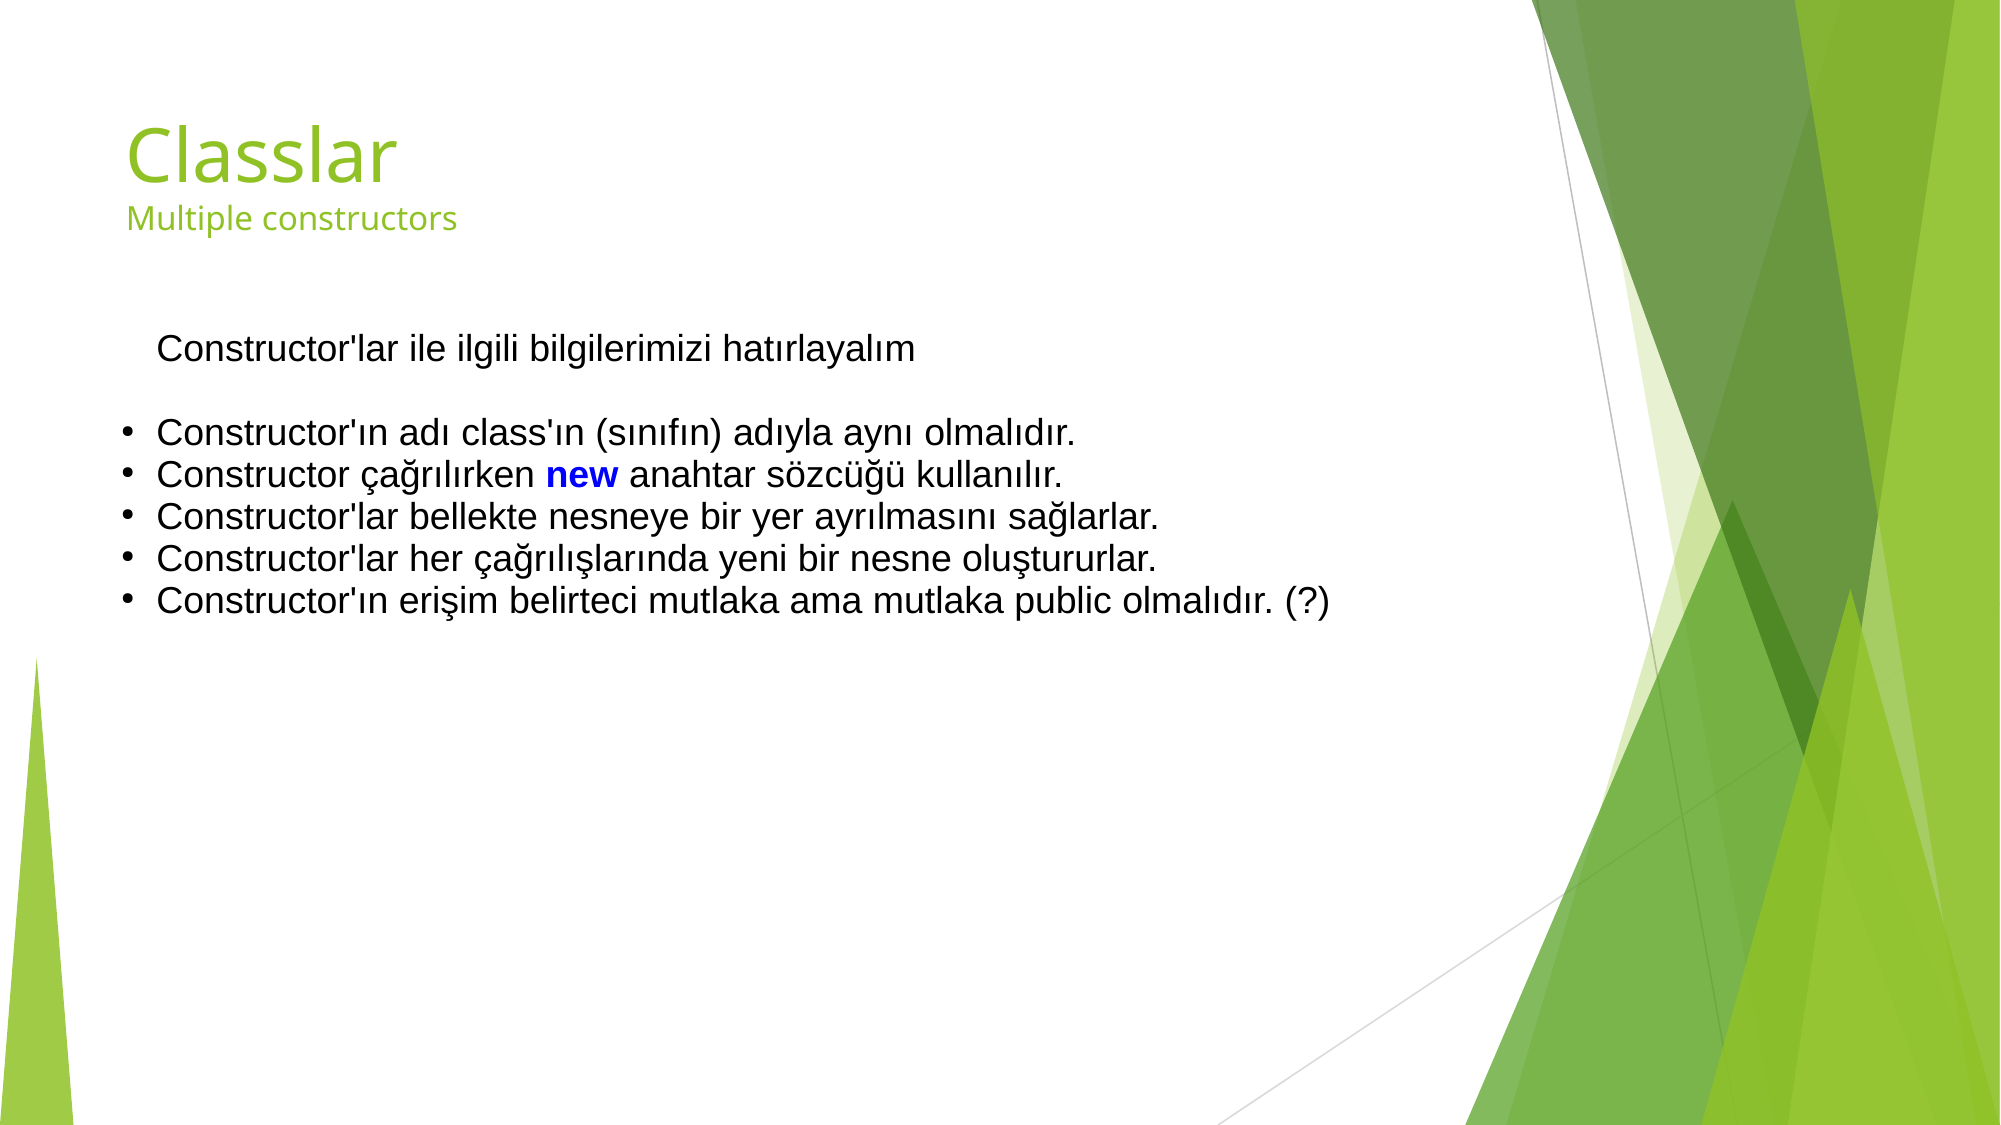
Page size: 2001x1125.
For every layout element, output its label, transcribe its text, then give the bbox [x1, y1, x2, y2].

text_box Constructor'lar ile ilgili bilgilerimizi hatırlayalım Constructor'ın adı class'ın (sınıfın) adıyla aynı olmalıdır. Constructor çağrılırken new anahtar sözcüğü kullanılır. Constructor'lar bellekte nesneye bir yer ayrılmasını sağlarlar. Constructor'lar her çağrılışlarında yeni bir nesne oluştururlar. Constructor'ın erişim belirteci mutlaka ama mutlaka public olmalıdır. (?) [106, 319, 1485, 631]
title Classlar Multiple constructors [111, 99, 1522, 317]
